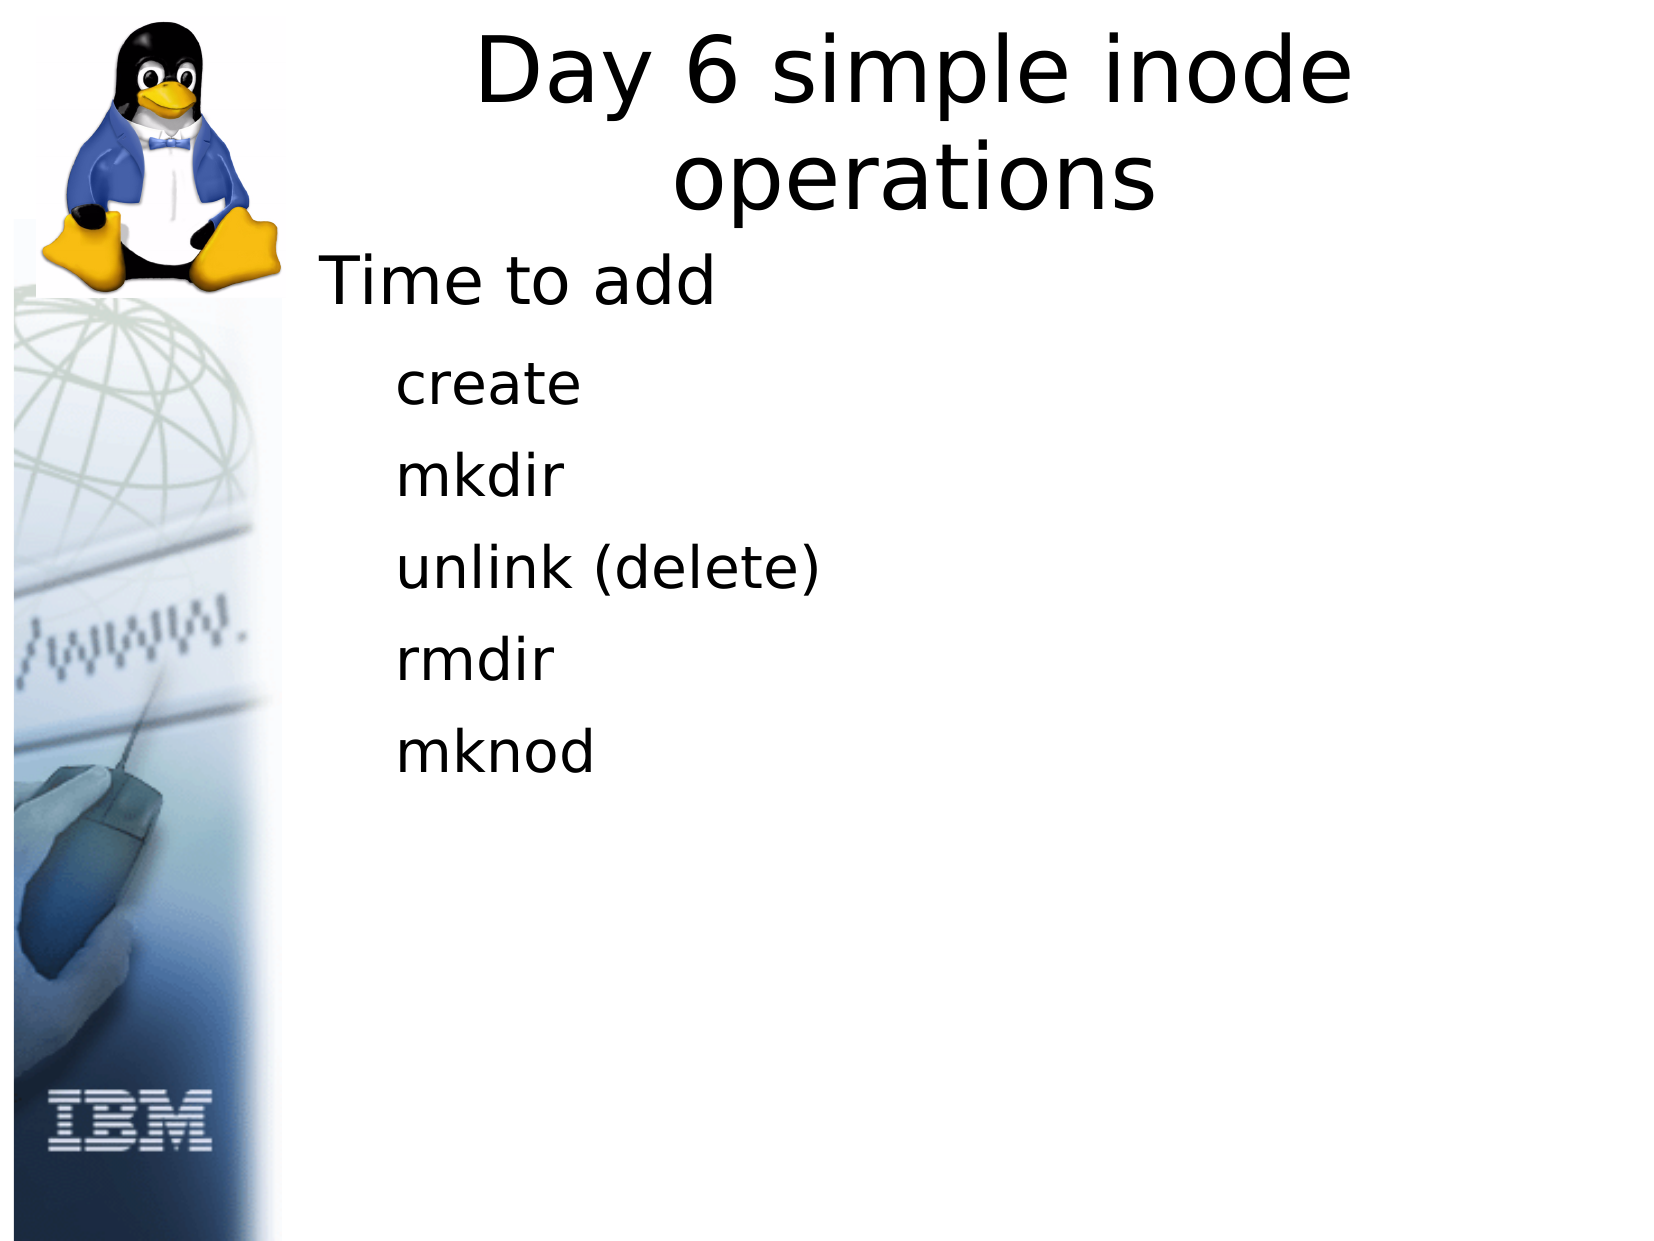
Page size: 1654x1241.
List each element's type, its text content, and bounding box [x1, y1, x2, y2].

title Day 6 simple inode operations [301, 17, 1528, 231]
list Time to add create mkdir unlink (delete) rmdir mknod [301, 243, 1520, 1182]
